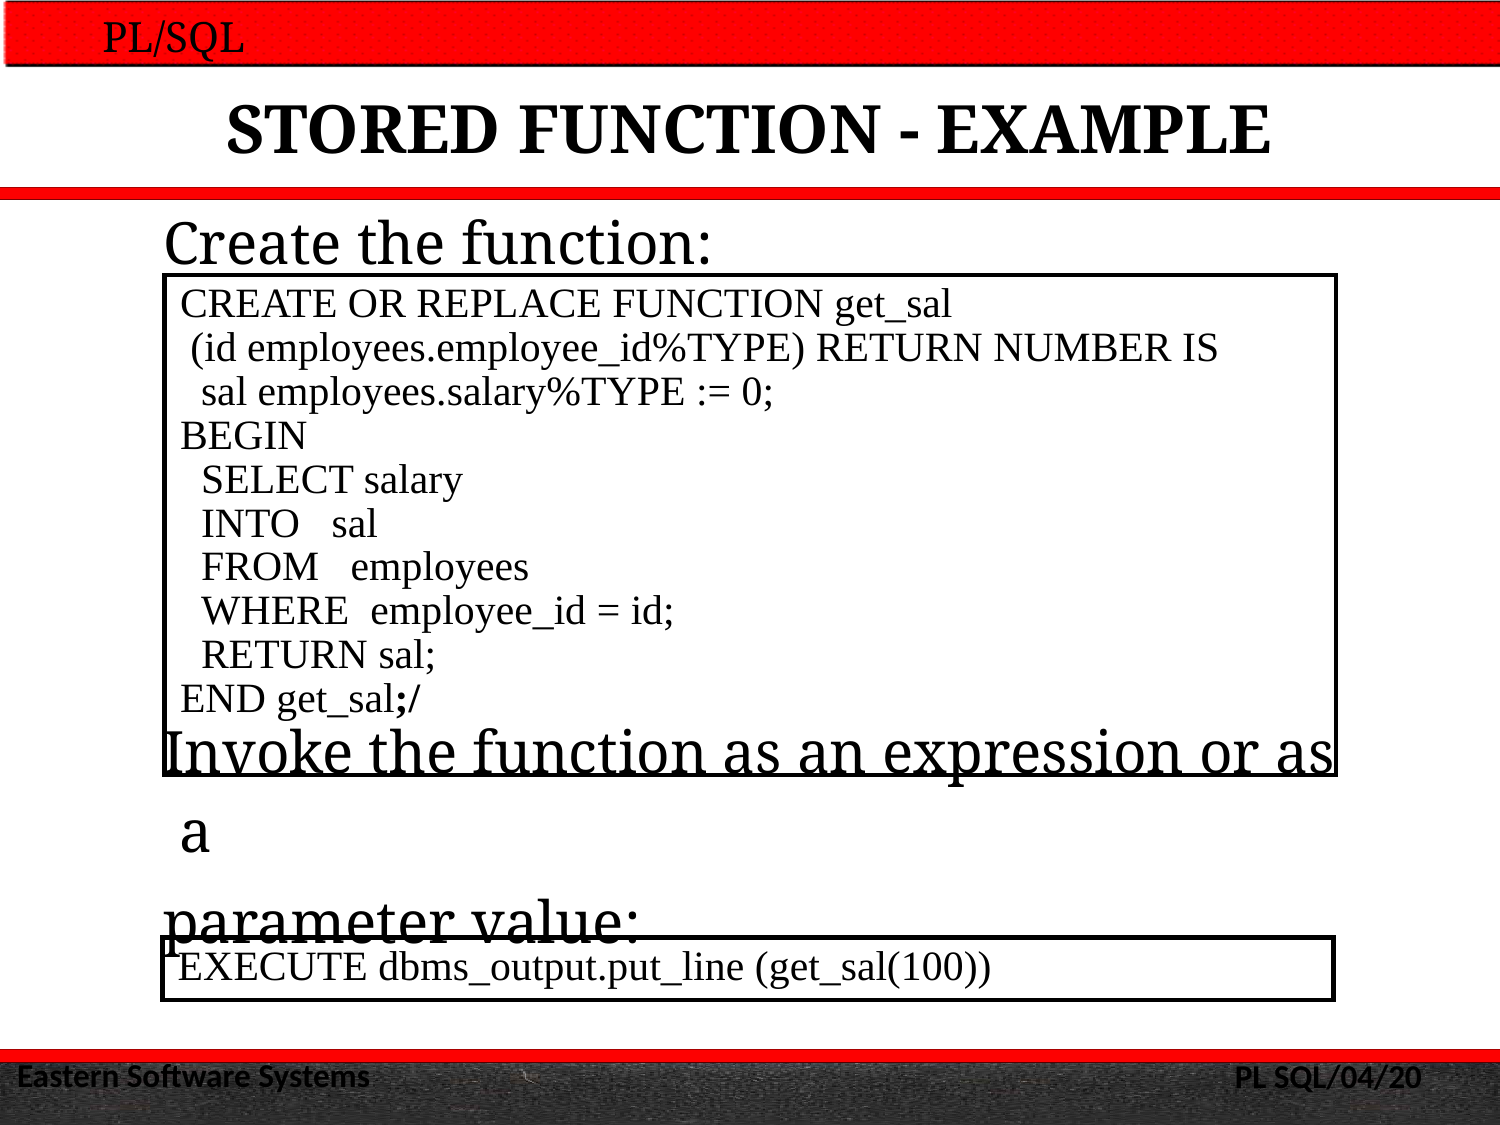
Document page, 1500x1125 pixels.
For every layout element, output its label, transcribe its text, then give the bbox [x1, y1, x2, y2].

text_box CREATE OR REPLACE FUNCTION get_sal (id employees.employee_id%TYPE) RETURN NUMBER IS sal employees.salary%TYPE := 0; BEGIN SELECT salary INTO sal FROM employees WHERE employee_id = id; RETURN sal; END get_sal;/ [164, 275, 1336, 776]
text_box Create the function: Invoke the function as an expression or as a parameter value: [141, 199, 1351, 912]
picture [0, 0, 87, 69]
text_box PL/SQL [87, 0, 288, 72]
text_box EXECUTE dbms_output.put_line (get_sal(100)) [162, 937, 1334, 1000]
text_box PL SQL/04/20 [379, 1056, 1500, 1125]
text_box Eastern Software Systems [2, 1054, 386, 1103]
picture [0, 187, 1500, 200]
picture [0, 1050, 1500, 1125]
picture [288, 0, 1500, 69]
text_box STORED FUNCTION - EXAMPLE [0, 75, 1500, 181]
